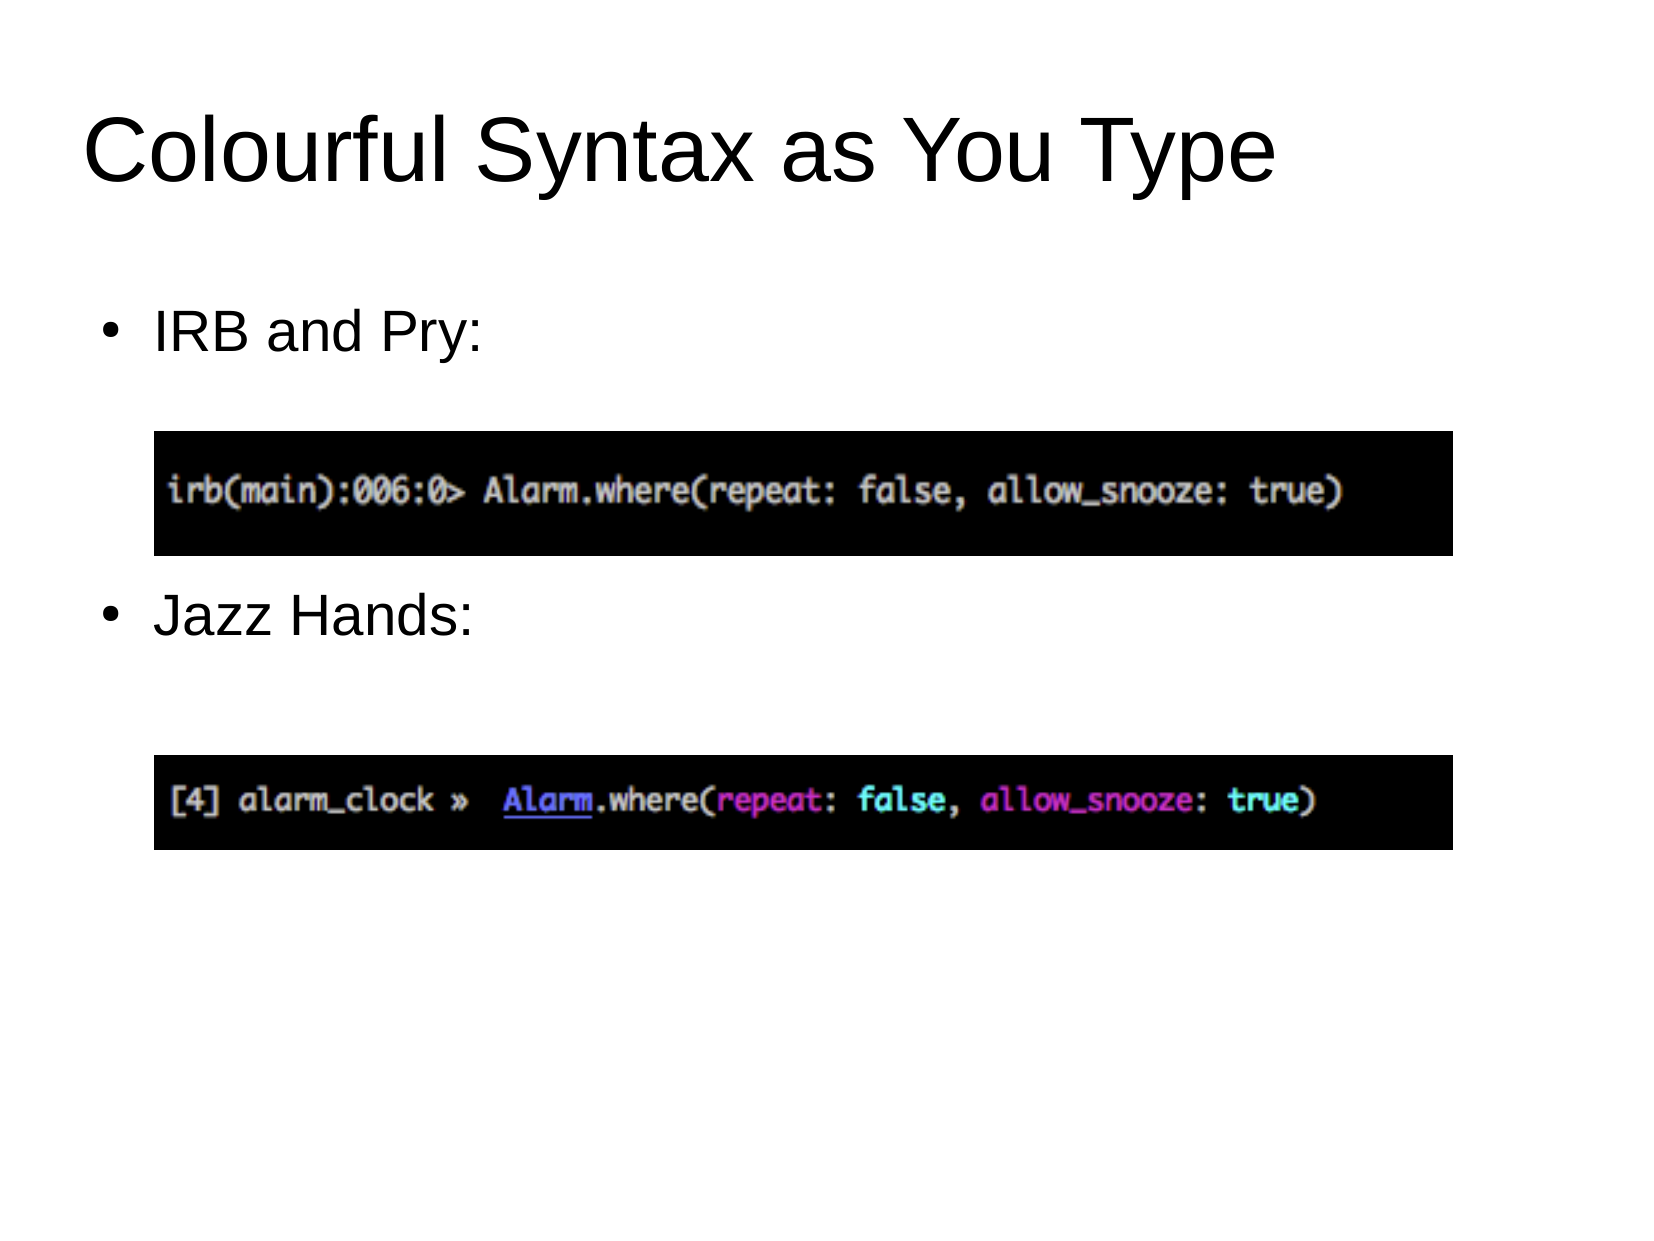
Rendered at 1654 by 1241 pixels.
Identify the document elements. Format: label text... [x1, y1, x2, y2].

picture [154, 755, 1453, 850]
picture [154, 431, 1453, 556]
list IRB and Pry: Jazz Hands: [82, 299, 809, 1019]
title Colourful Syntax as You Type [82, 47, 1323, 252]
